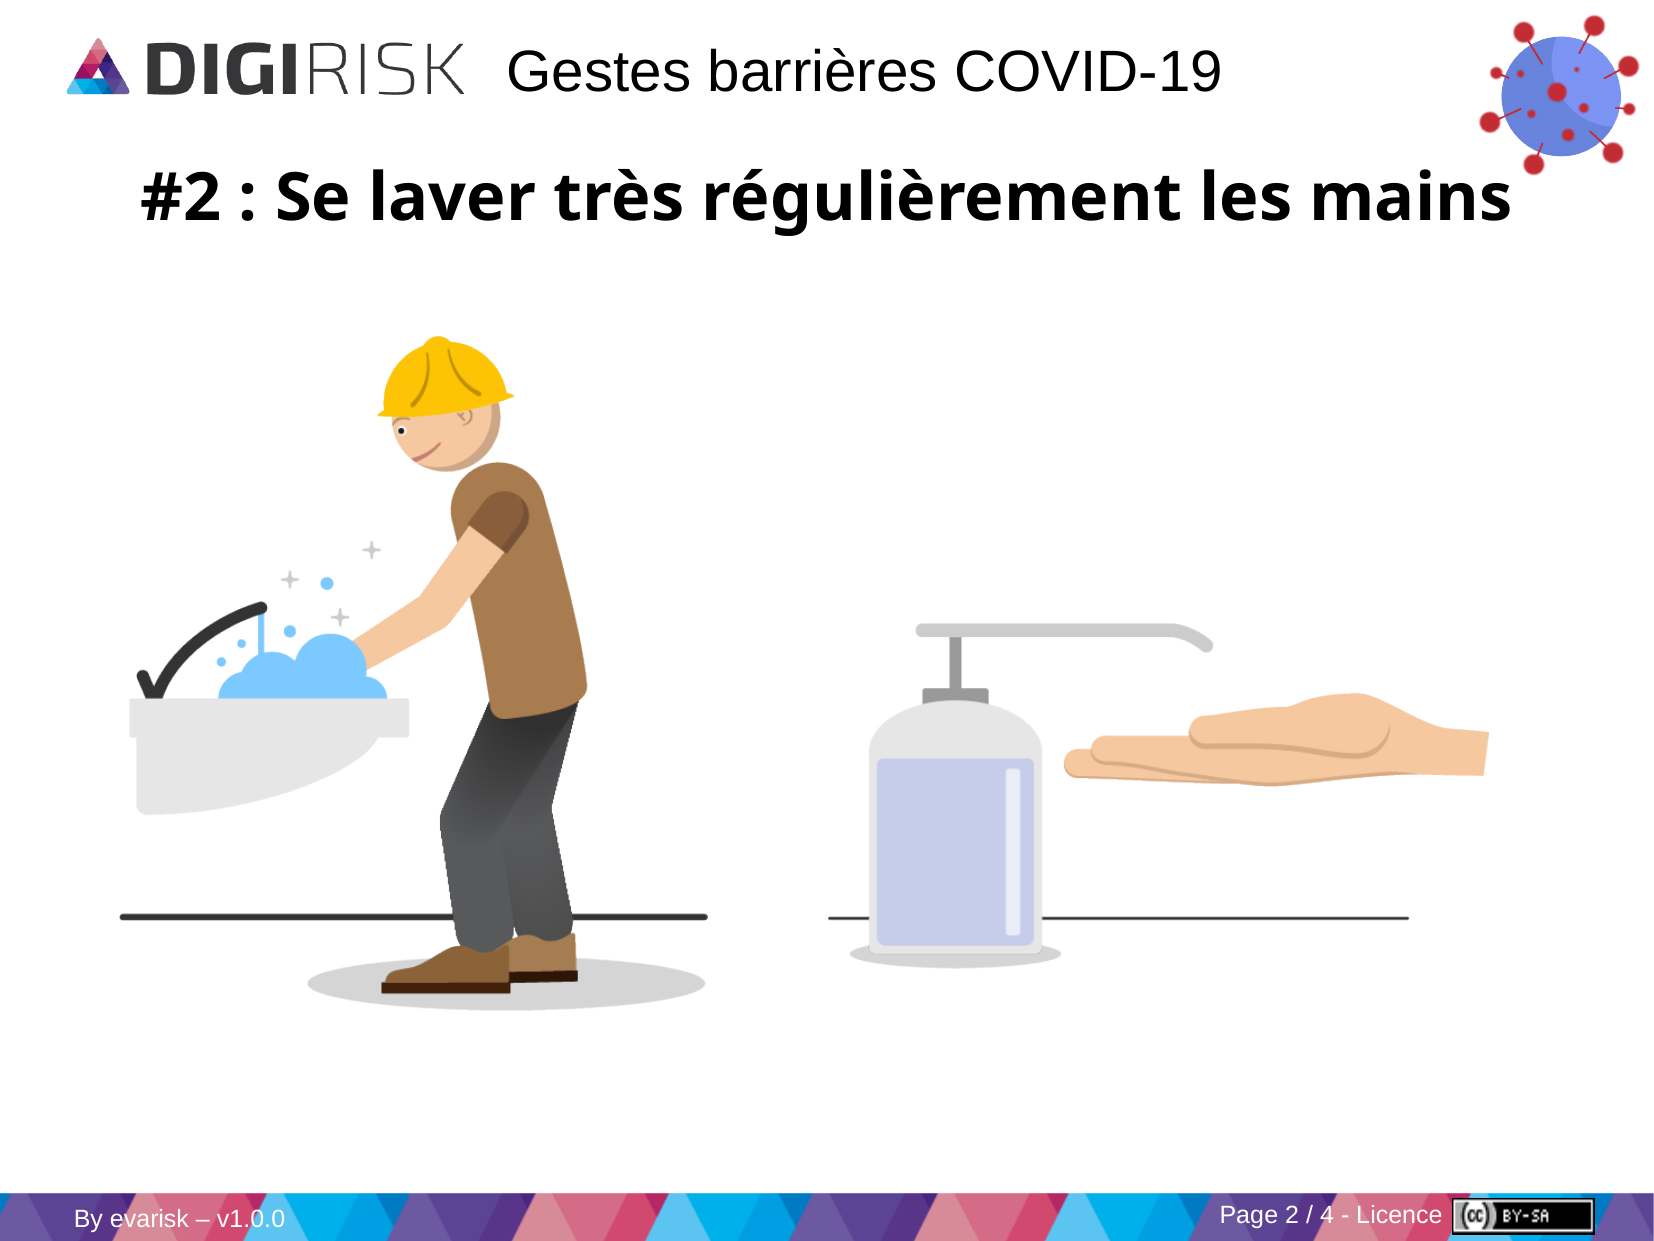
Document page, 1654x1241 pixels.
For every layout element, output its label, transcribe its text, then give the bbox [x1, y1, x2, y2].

picture [1470, 6, 1648, 184]
title #2 : Se laver très régulièrement les mains [64, 154, 1589, 236]
picture [64, 35, 431, 95]
picture [0, 1175, 1654, 1241]
title Gestes barrières COVID-19 [431, 30, 1300, 113]
picture [828, 623, 1489, 969]
picture [119, 336, 708, 1011]
